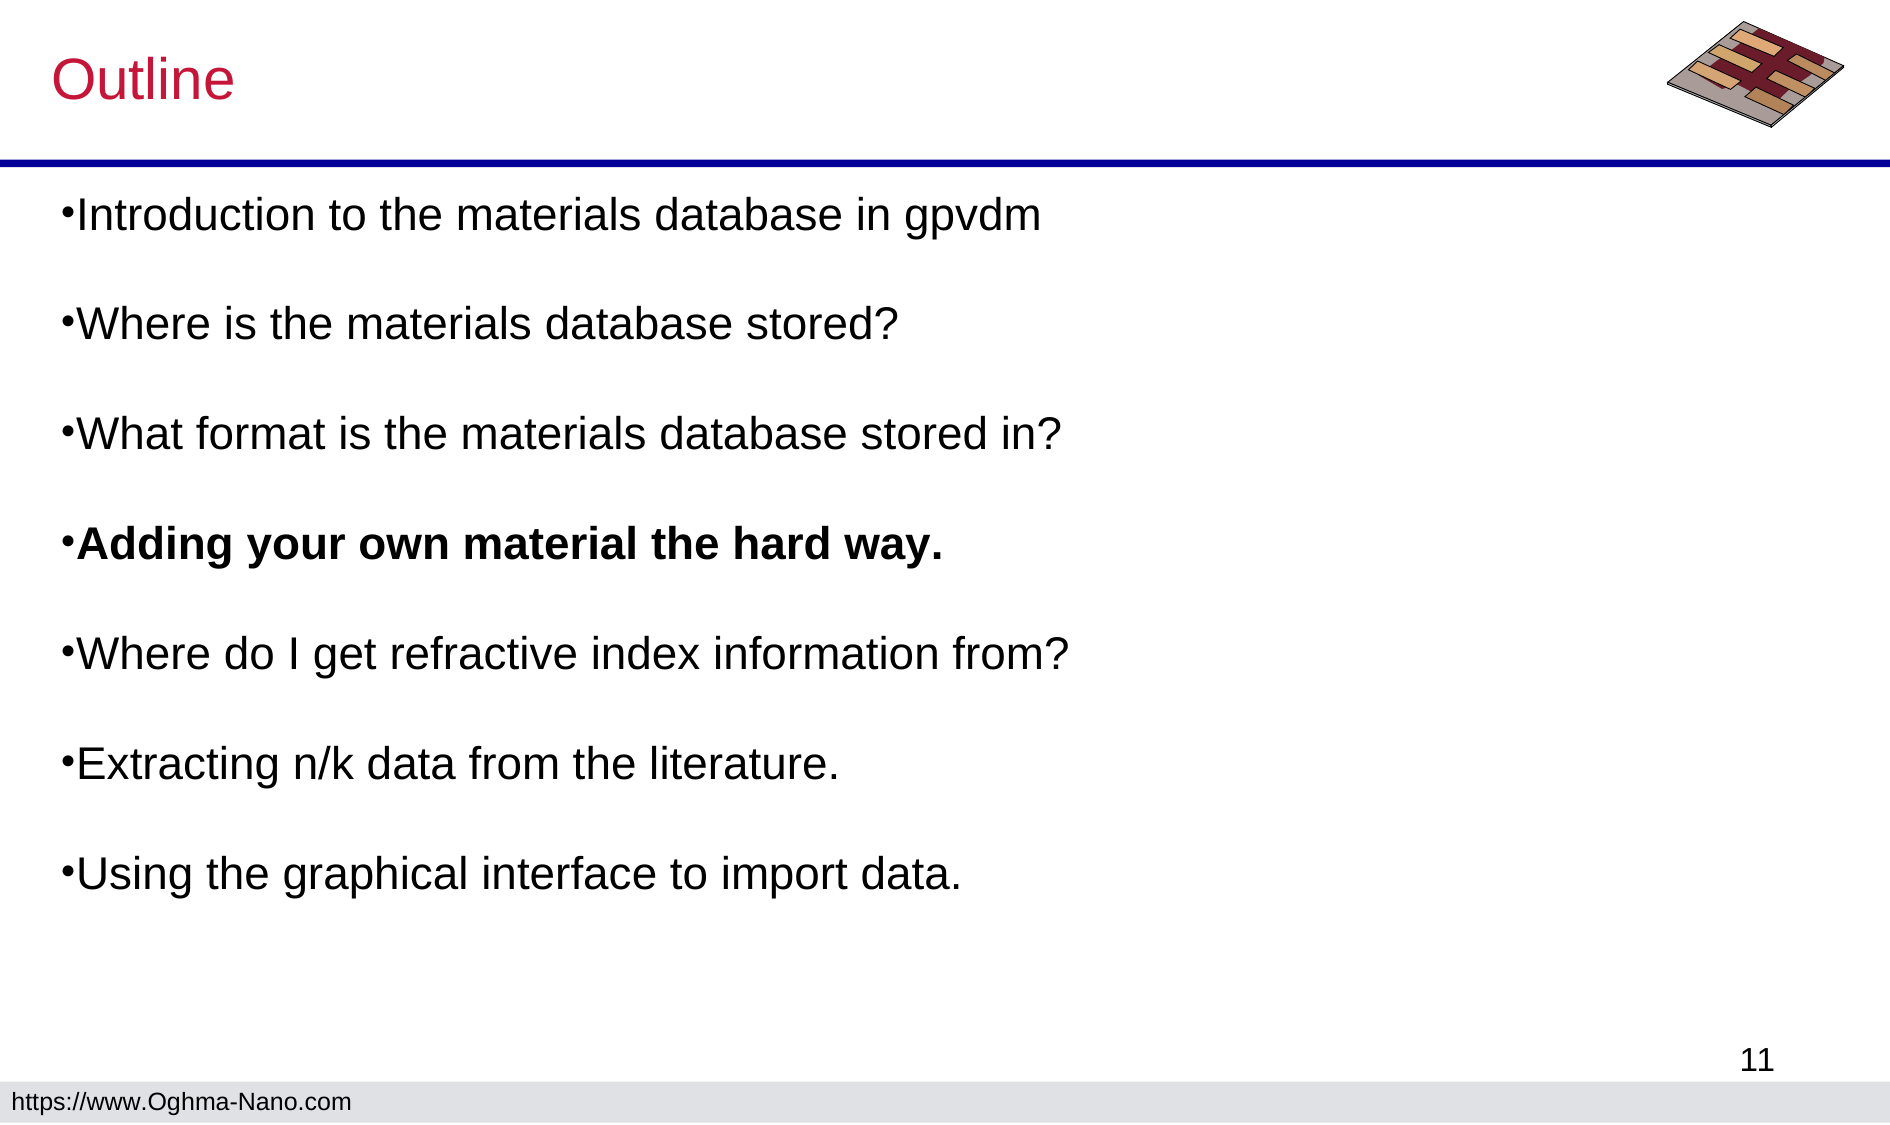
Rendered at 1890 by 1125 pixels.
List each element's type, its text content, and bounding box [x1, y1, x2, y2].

text_box Introduction to the materials database in gpvdm Where is the materials database stored? What format is the materials database stored in? Adding your own material the hard way. Where do I get refractive index information from? Extracting n/k data from the literature. Using the graphical interface to import data. [45, 176, 1890, 907]
title Outline [36, 6, 1575, 153]
text_box <number> [1724, 1030, 1890, 1101]
